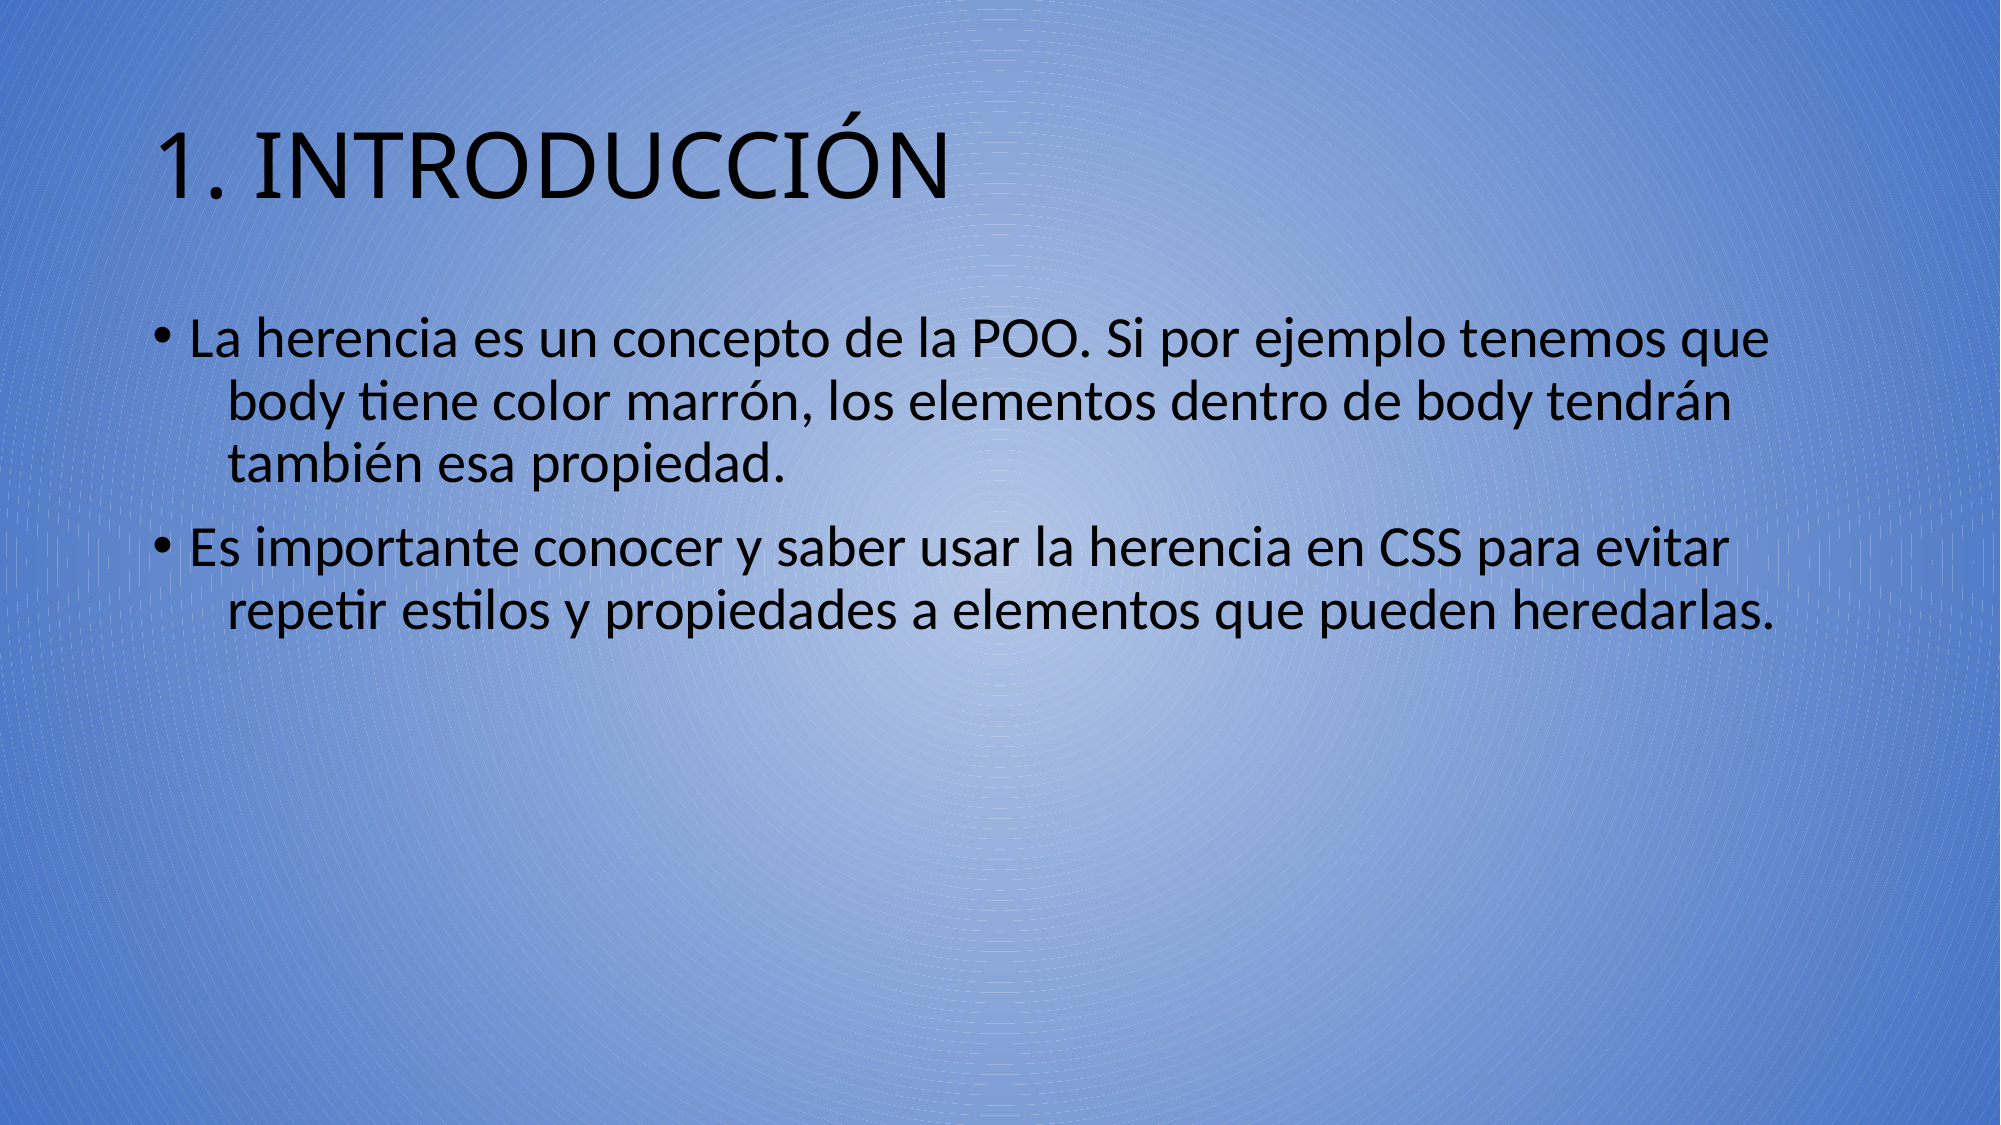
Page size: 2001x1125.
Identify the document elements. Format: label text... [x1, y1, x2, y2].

title 1. INTRODUCCIÓN [137, 59, 1863, 278]
list La herencia es un concepto de la POO. Si por ejemplo tenemos que body tiene color marrón, los elementos dentro de body tendrán también esa propiedad. Es importante conocer y saber usar la herencia en CSS para evitar repetir estilos y propiedades a elementos que pueden heredarlas. [137, 299, 1863, 1014]
